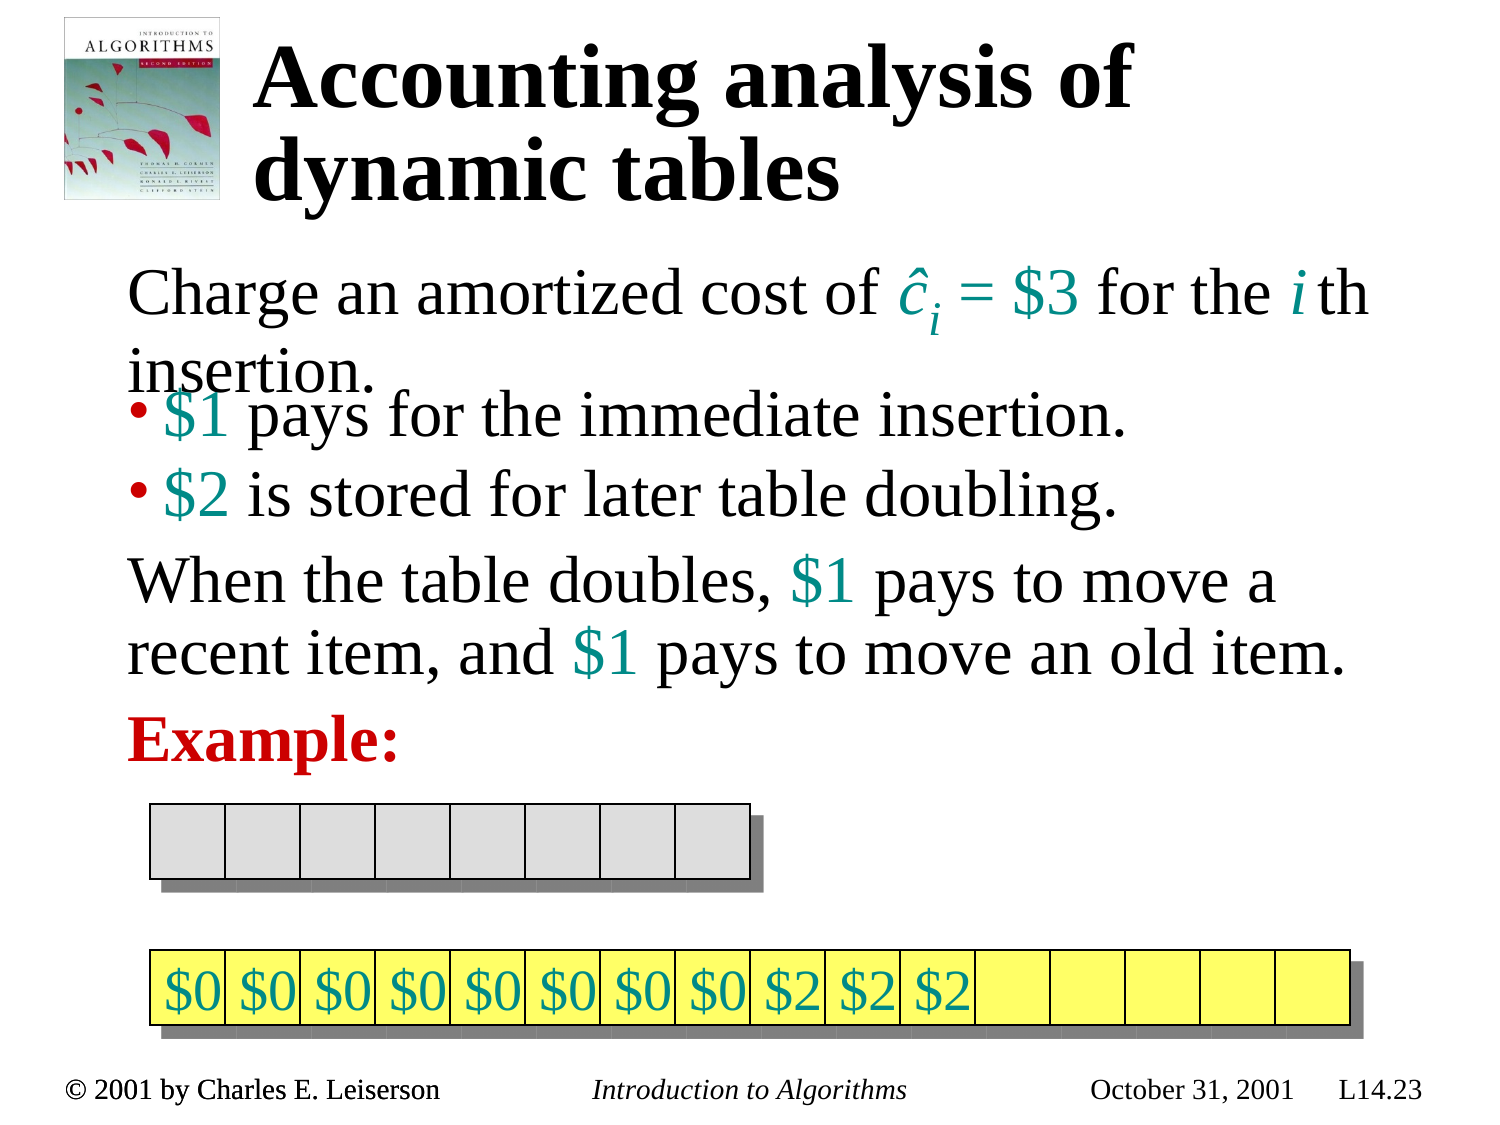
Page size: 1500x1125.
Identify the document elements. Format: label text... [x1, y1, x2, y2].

text_box $0 [600, 950, 675, 1026]
text_box When the table doubles, $1 pays to move a recent item, and $1 pays to move an old item. [112, 537, 1365, 697]
text_box $0 [225, 950, 300, 1026]
text_box $0 [150, 950, 225, 1026]
text_box $0 [525, 950, 600, 1026]
text_box $2 [825, 950, 900, 1026]
text_box $0 [675, 950, 750, 1026]
text_box $2 [900, 950, 976, 1026]
text_box $0 [375, 950, 450, 1026]
text_box Introduction to Algorithms [577, 1062, 923, 1113]
text_box $0 [300, 950, 375, 1026]
text_box [150, 803, 751, 879]
text_box $1 pays for the immediate insertion. $2 is stored for later table doubling. [112, 362, 1146, 537]
text_box $0 [450, 950, 525, 1026]
title Accounting analysis of dynamic tables [237, 24, 1475, 213]
text_box October 31, 2001 L14.<number> [982, 1062, 1438, 1113]
text_box Charge an amortized cost of ĉi = $3 for the i th insertion. [112, 224, 1390, 415]
picture [64, 17, 220, 200]
text_box Example: [112, 697, 417, 783]
text_box [976, 950, 1351, 1026]
text_box $2 [750, 950, 825, 1026]
